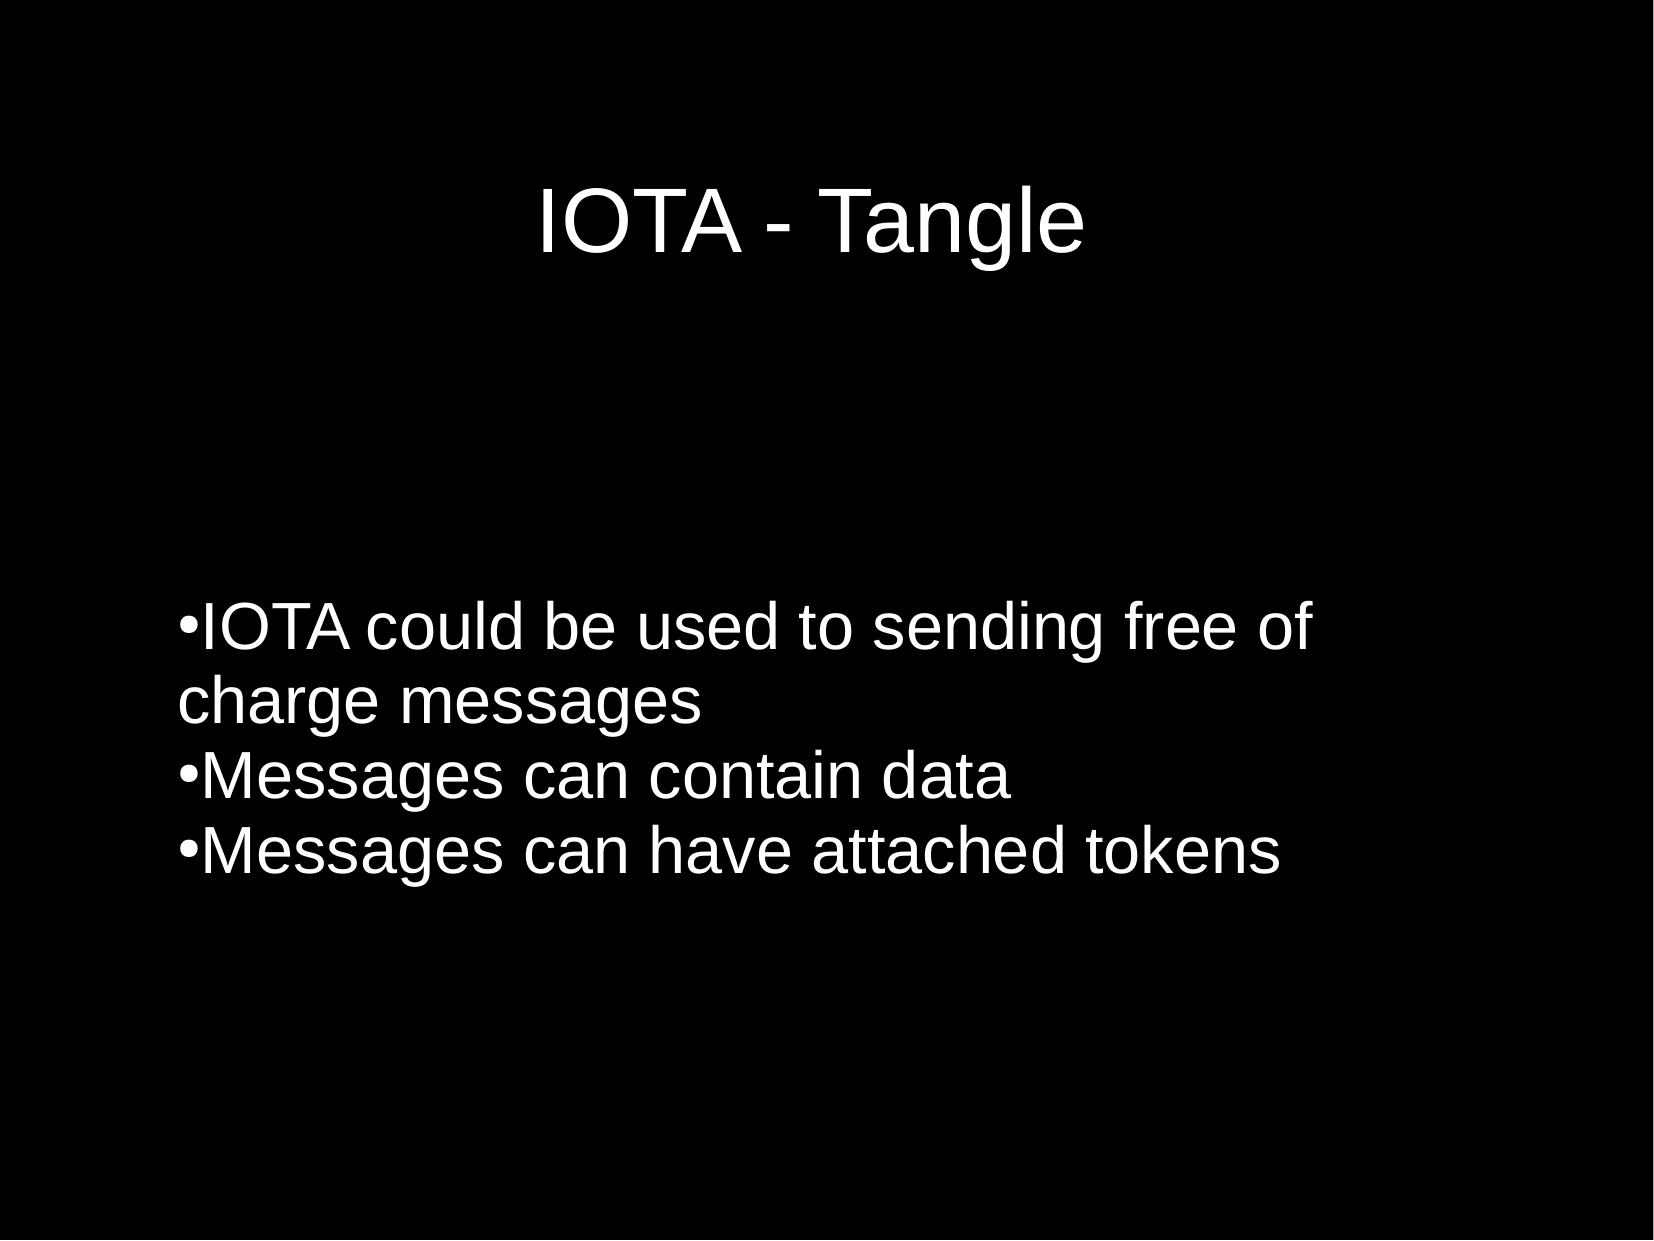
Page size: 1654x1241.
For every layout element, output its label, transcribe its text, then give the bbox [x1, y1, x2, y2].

title IOTA - Tangle [118, 117, 1506, 325]
subtitle IOTA could be used to sending free of charge messages Messages can contain data Messages can have attached tokens [177, 383, 1477, 1093]
